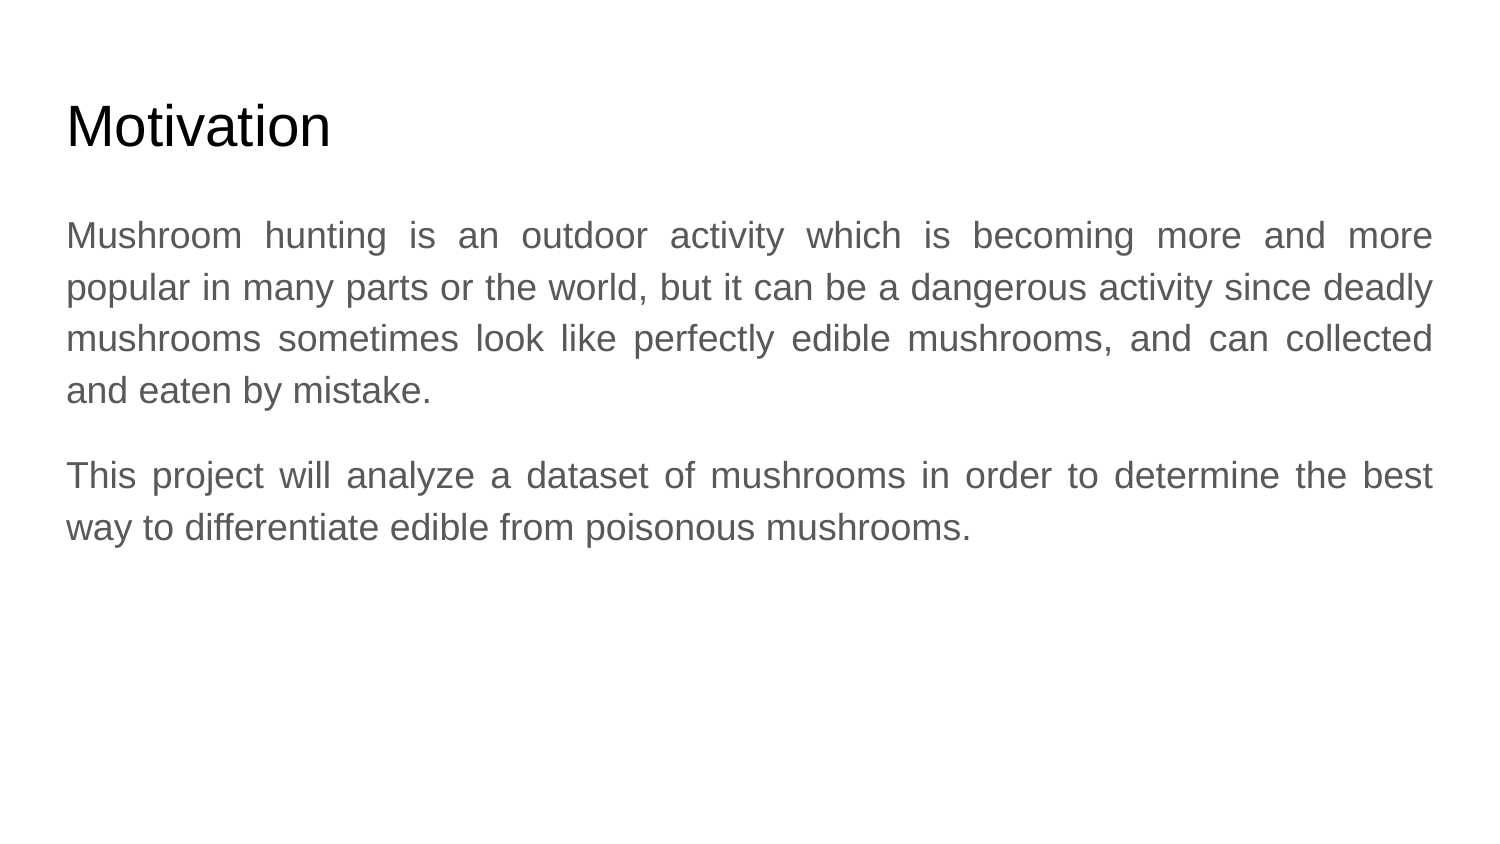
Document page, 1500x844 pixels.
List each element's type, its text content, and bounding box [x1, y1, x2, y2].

list Mushroom hunting is an outdoor activity which is becoming more and more popular in many parts or the world, but it can be a dangerous activity since deadly mushrooms sometimes look like perfectly edible mushrooms, and can collected and eaten by mistake. This project will analyze a dataset of mushrooms in order to determine the best way to differentiate edible from poisonous mushrooms. [51, 189, 1449, 750]
title Motivation [51, 72, 1449, 167]
